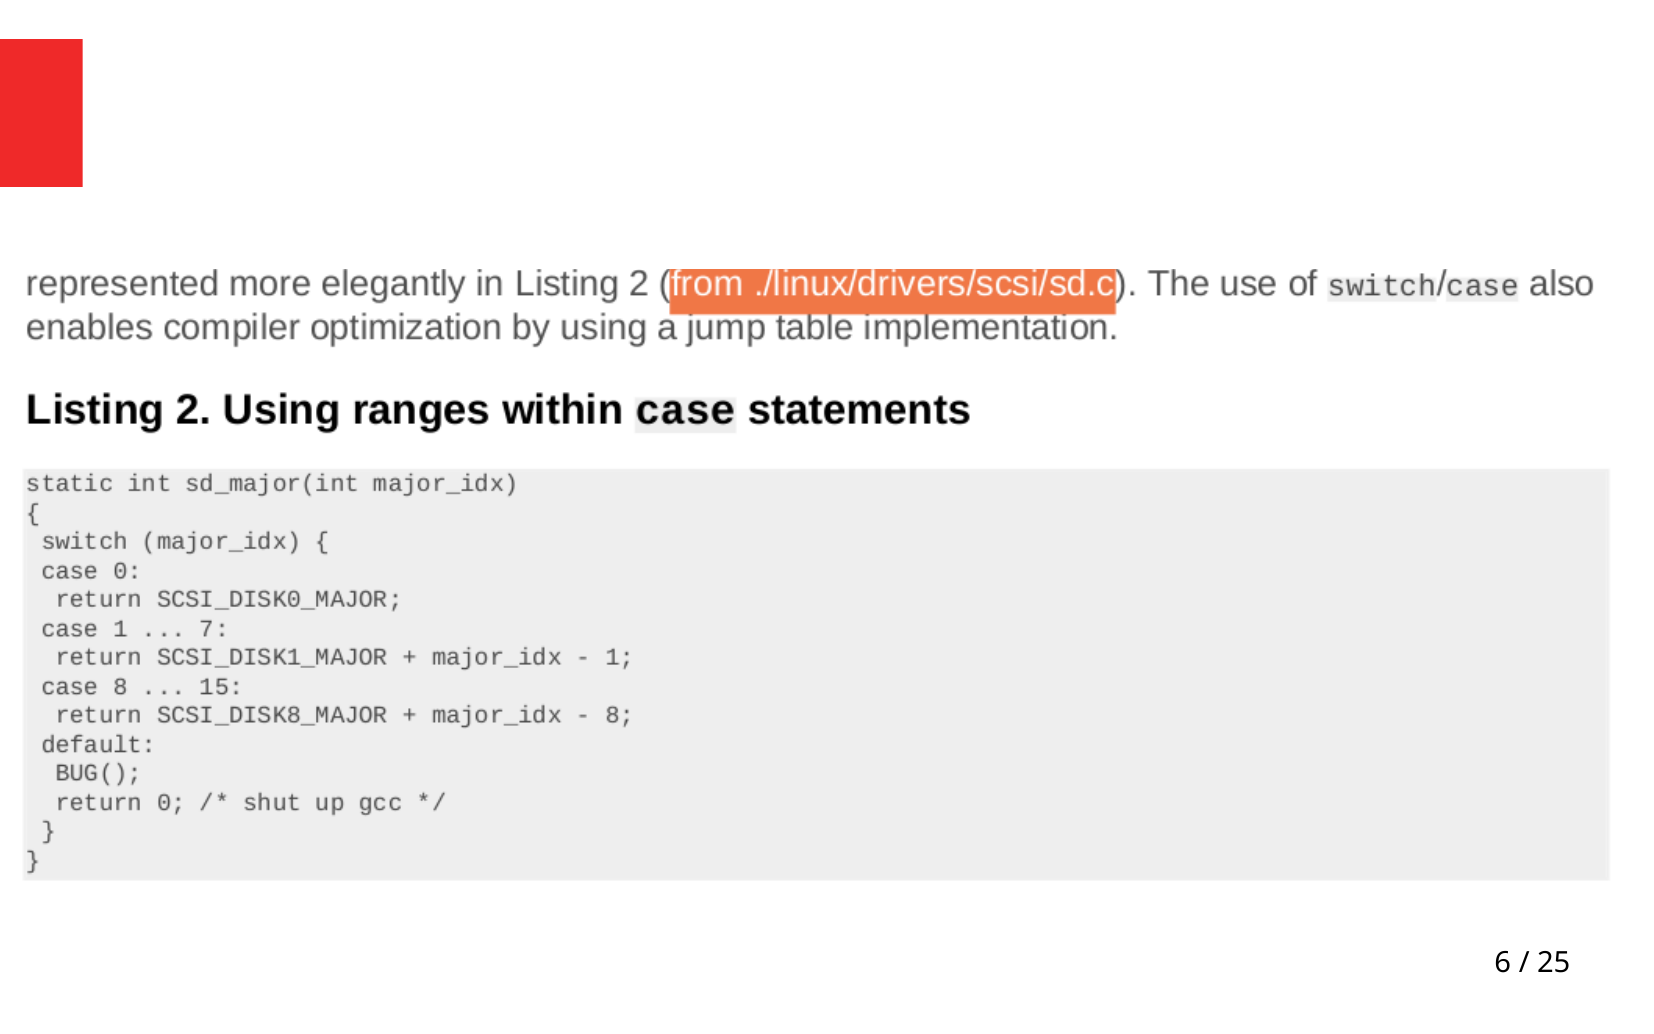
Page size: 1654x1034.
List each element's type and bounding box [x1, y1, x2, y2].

picture [15, 269, 1626, 899]
